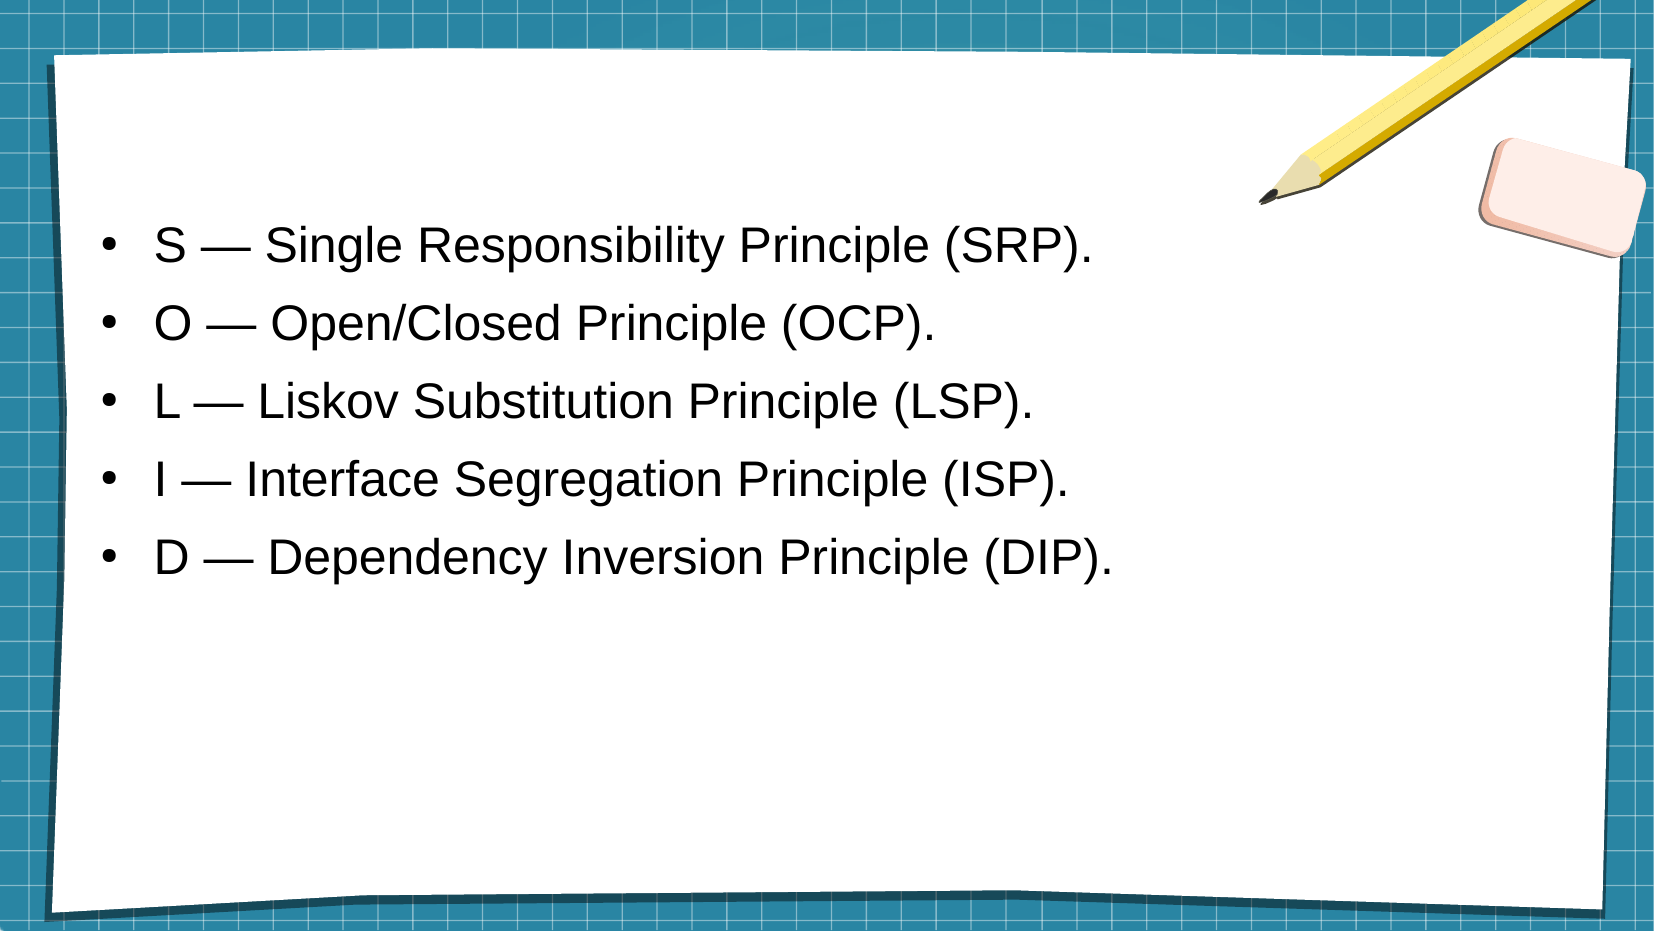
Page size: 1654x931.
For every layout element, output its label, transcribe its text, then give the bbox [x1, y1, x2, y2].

list S — Single Responsibility Principle (SRP). O — Open/Closed Principle (OCP). L — Liskov Substitution Principle (LSP). I — Interface Segregation Principle (ISP). D — Dependency Inversion Principle (DIP). [82, 217, 1571, 758]
